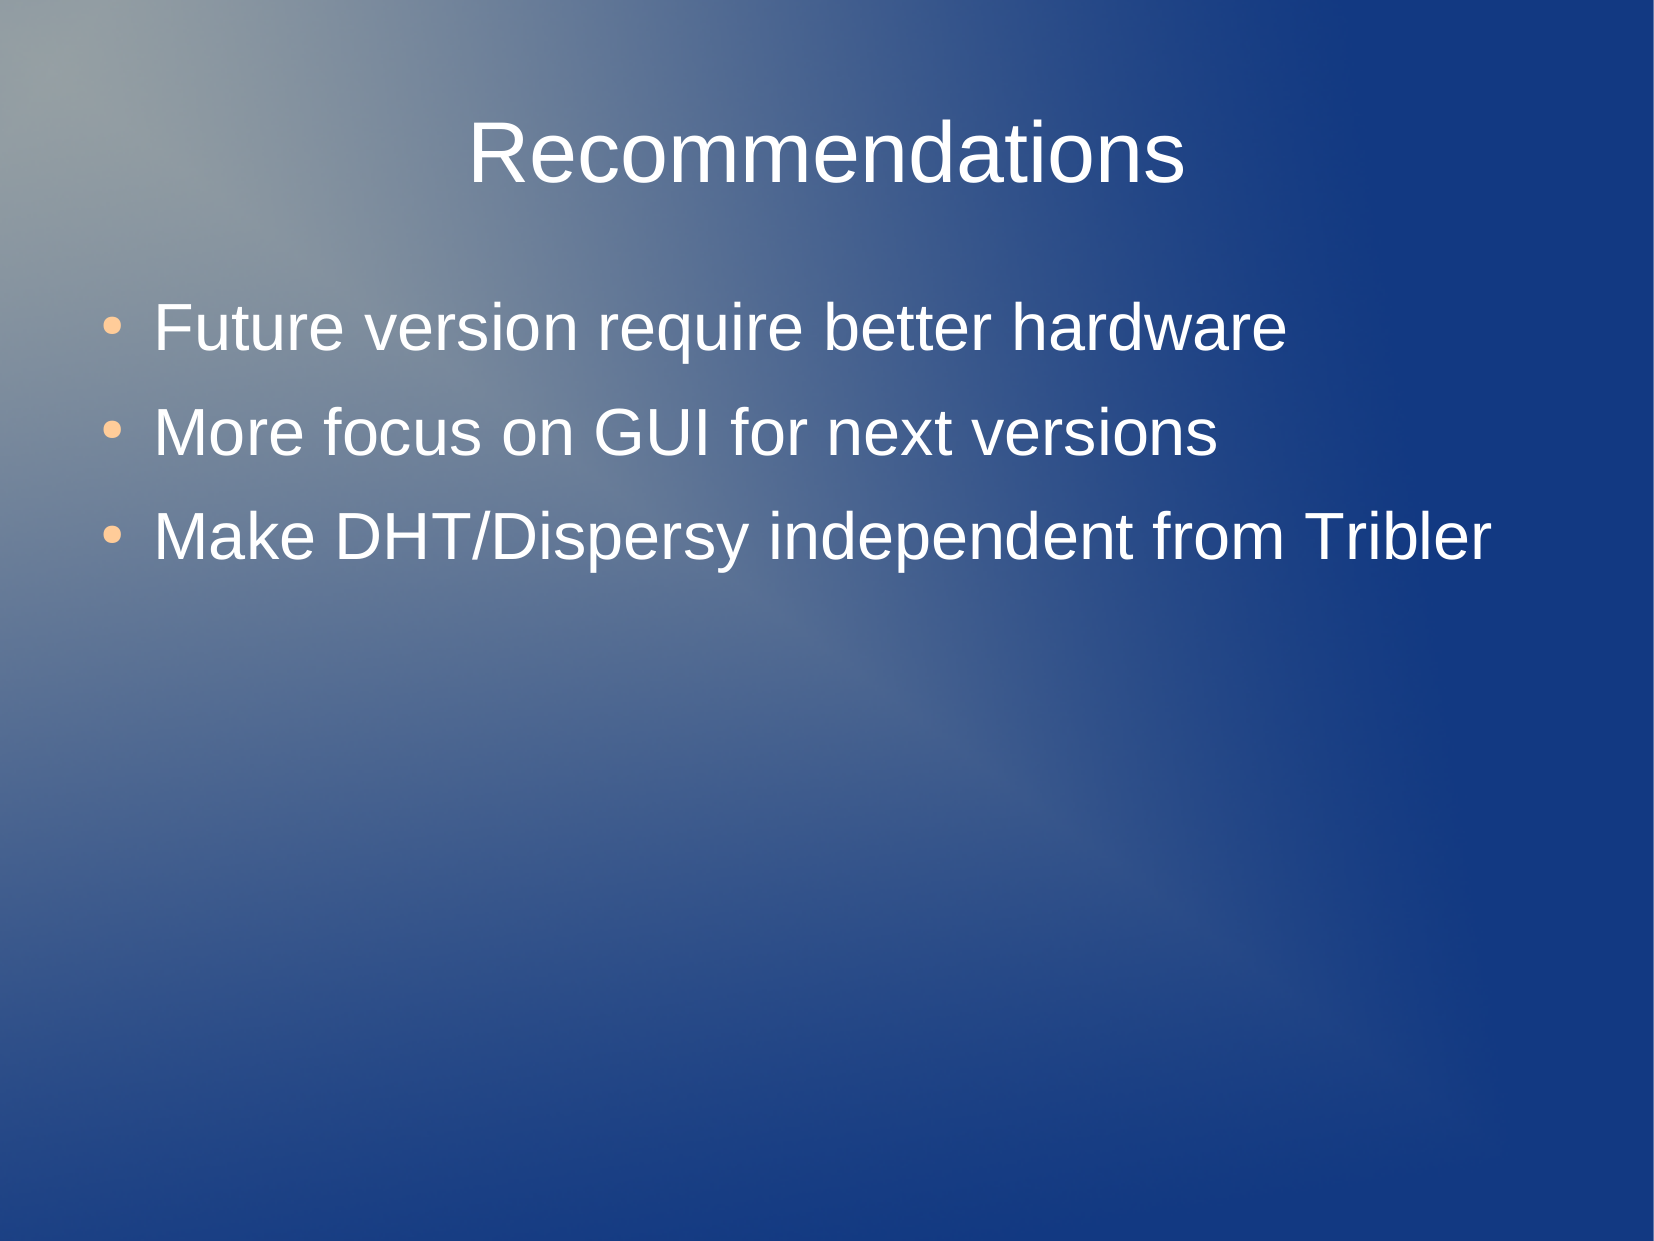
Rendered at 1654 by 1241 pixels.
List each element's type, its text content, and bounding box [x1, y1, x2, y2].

list Future version require better hardware More focus on GUI for next versions Make DHT/Dispersy independent from Tribler [82, 290, 1571, 1010]
title Recommendations [82, 49, 1571, 257]
picture [0, 0, 1654, 1241]
